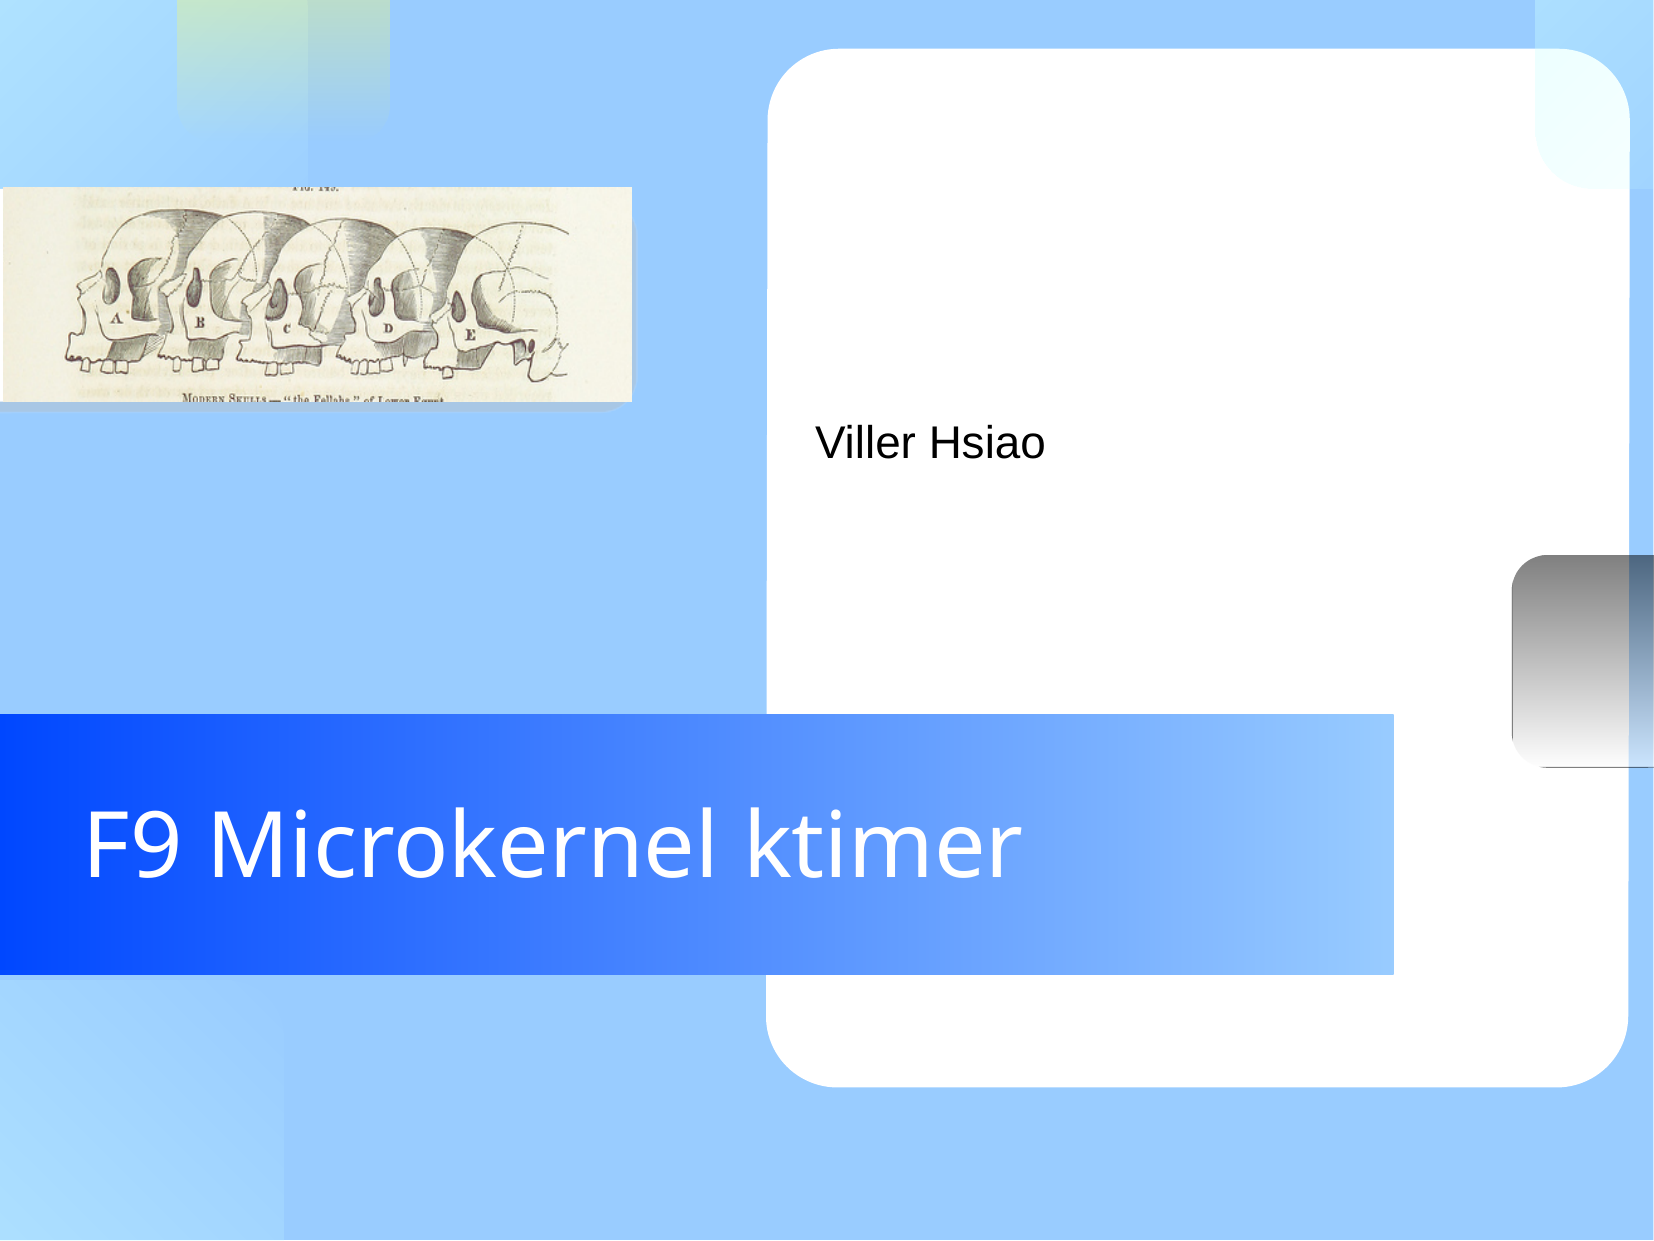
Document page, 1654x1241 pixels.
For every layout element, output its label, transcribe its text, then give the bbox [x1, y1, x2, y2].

picture [3, 187, 632, 402]
title F9 Microkernel ktimer [82, 738, 1312, 946]
subtitle Viller Hsiao [814, 318, 1571, 566]
